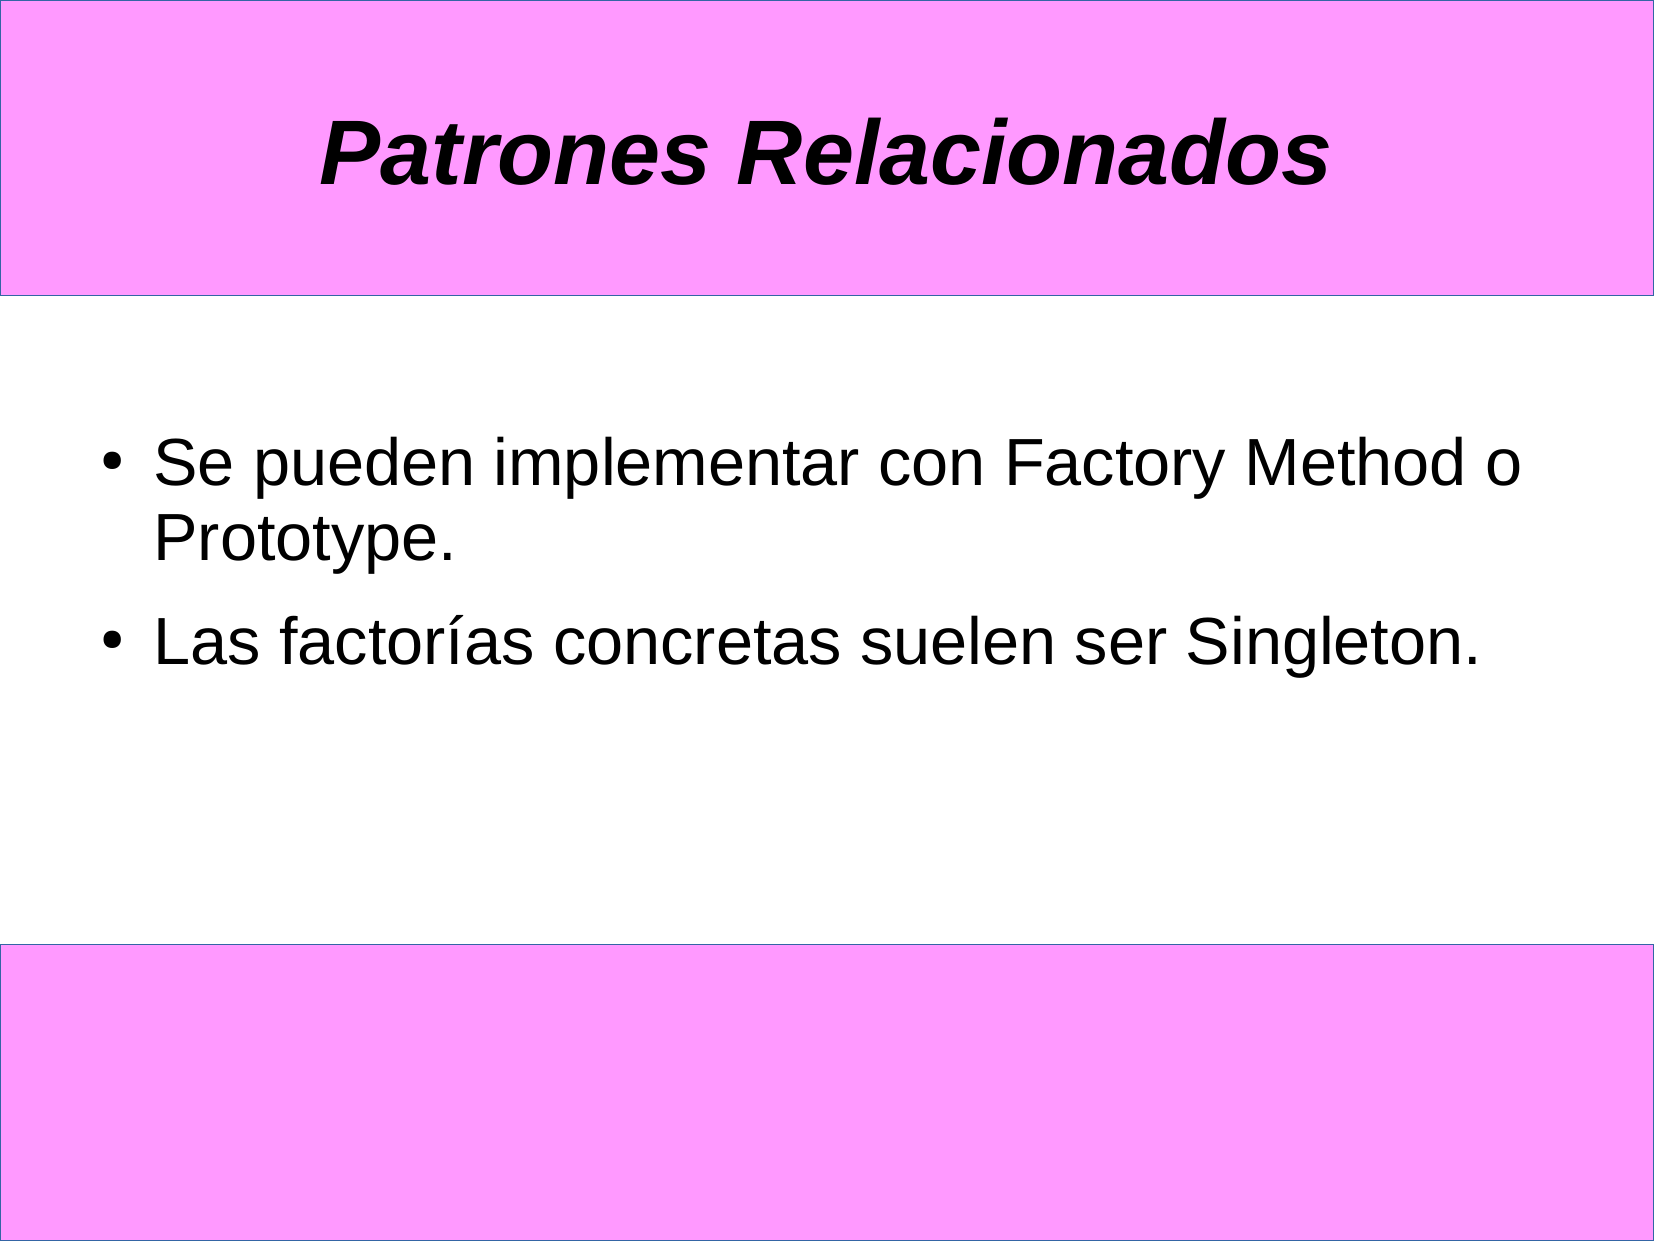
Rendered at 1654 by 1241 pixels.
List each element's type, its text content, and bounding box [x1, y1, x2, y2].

title Patrones Relacionados [82, 49, 1571, 257]
list Se pueden implementar con Factory Method o Prototype. Las factorías concretas suelen ser Singleton. [82, 425, 1571, 761]
text_box [0, 0, 1654, 296]
text_box [0, 944, 1654, 1241]
